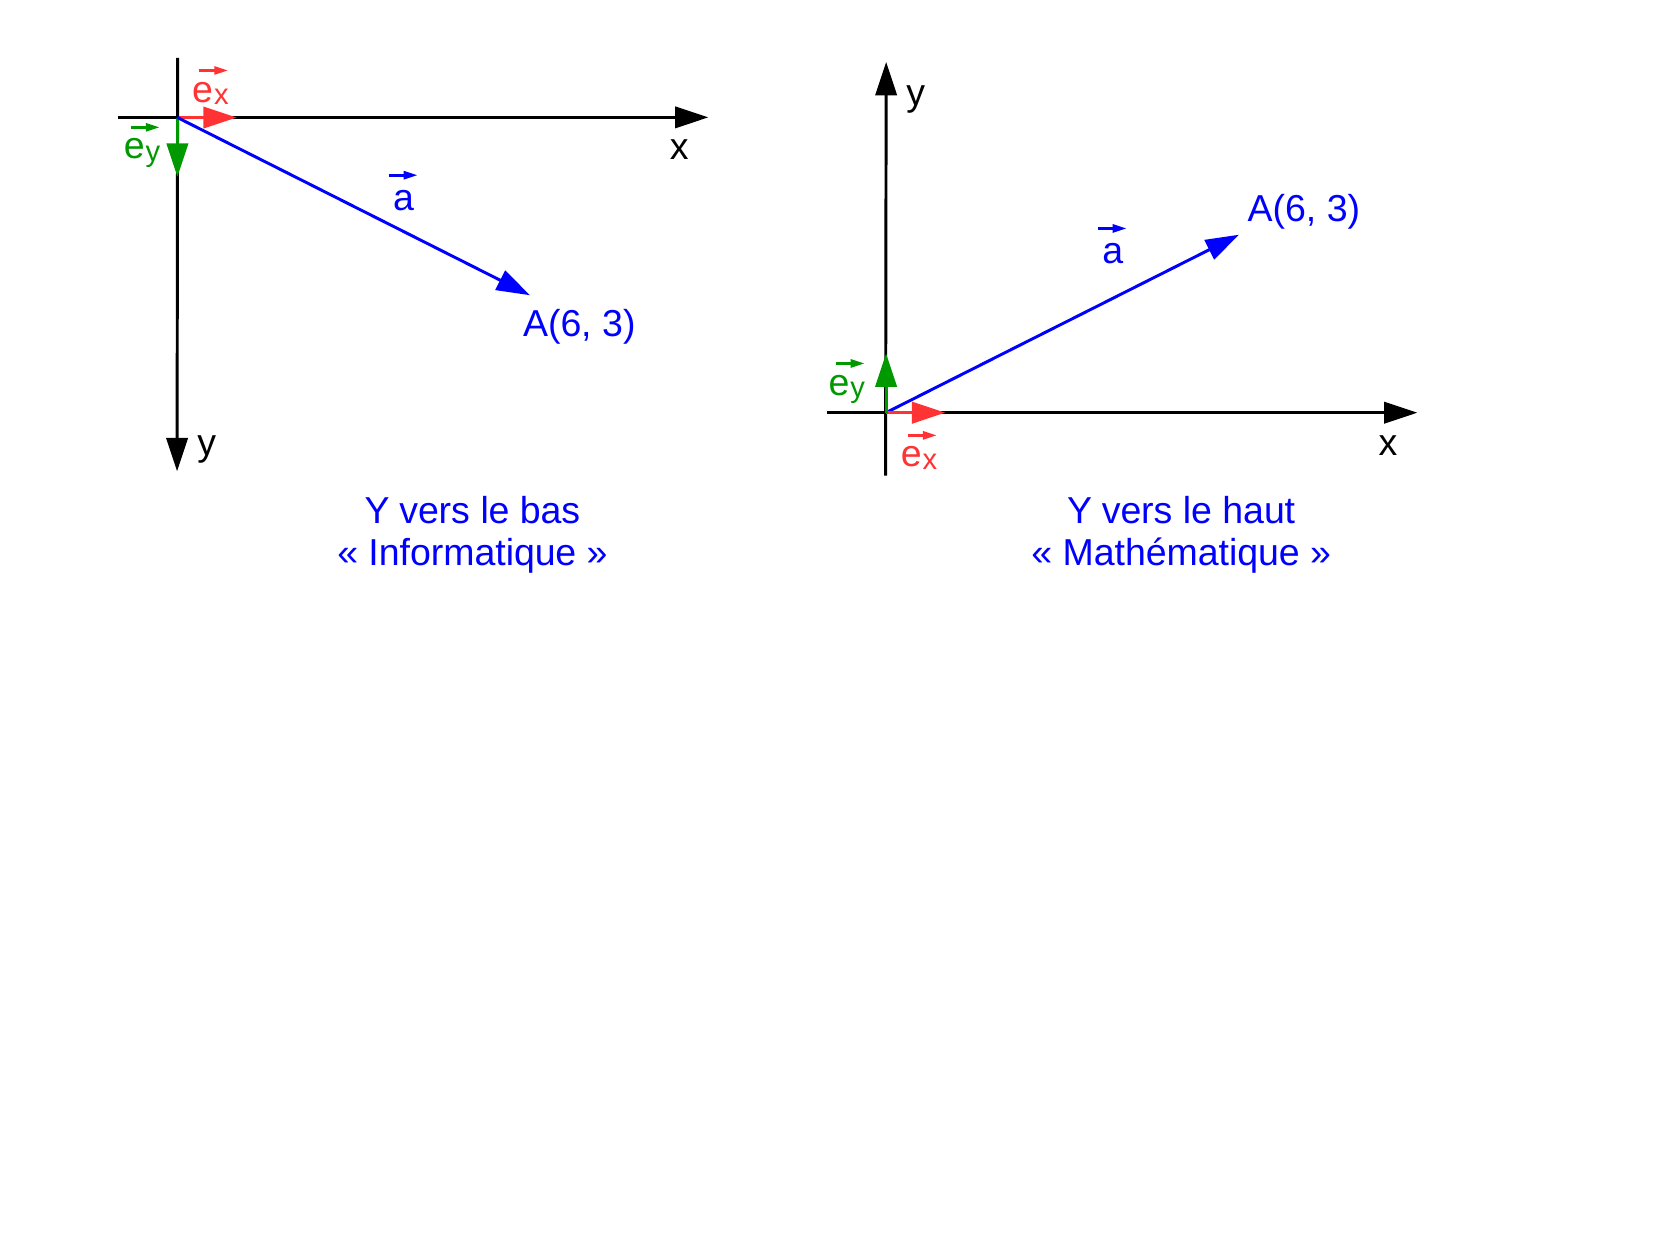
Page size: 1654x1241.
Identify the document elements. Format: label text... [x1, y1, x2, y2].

text_box y [835, 363, 887, 421]
text_box x [199, 70, 250, 128]
text_box e [108, 117, 160, 175]
text_box x [1363, 413, 1412, 471]
text_box A(6, 3) [508, 295, 652, 357]
text_box a [378, 169, 429, 227]
text_box x [655, 118, 704, 176]
text_box Y vers le bas « Informatique » [313, 482, 632, 581]
text_box e [813, 353, 865, 411]
text_box e [177, 60, 228, 118]
text_box y [891, 64, 940, 122]
text_box y [130, 127, 182, 185]
text_box e [886, 425, 937, 483]
text_box x [907, 435, 959, 493]
text_box Y vers le haut « Mathématique » [1009, 482, 1354, 581]
text_box a [1087, 222, 1138, 280]
text_box a [378, 221, 389, 227]
text_box A(6, 3) [1232, 180, 1378, 242]
text_box y [182, 413, 231, 471]
